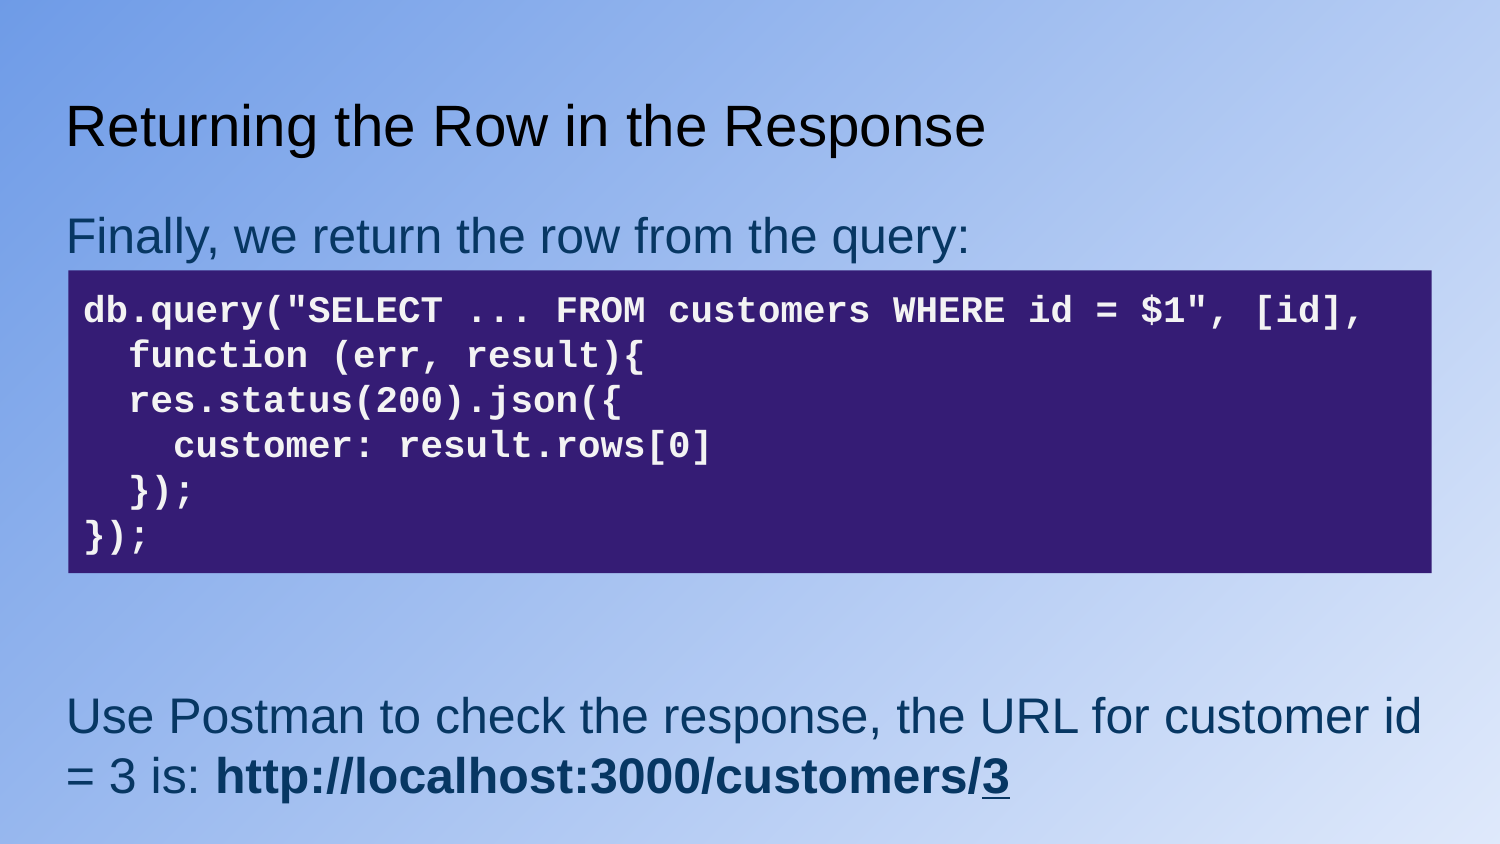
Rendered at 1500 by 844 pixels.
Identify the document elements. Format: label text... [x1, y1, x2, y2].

text_box Finally, we return the row from the query: Use Postman to check the response, the URL for customer id = 3 is: http://localhost:3000/customers/3 [51, 189, 1449, 750]
text_box Returning the Row in the Response [51, 72, 1449, 167]
text_box db.query("SELECT ... FROM customers WHERE id = $1", [id], function (err, result){ res.status(200).json({ customer: result.rows[0] }); }); [68, 270, 1432, 574]
